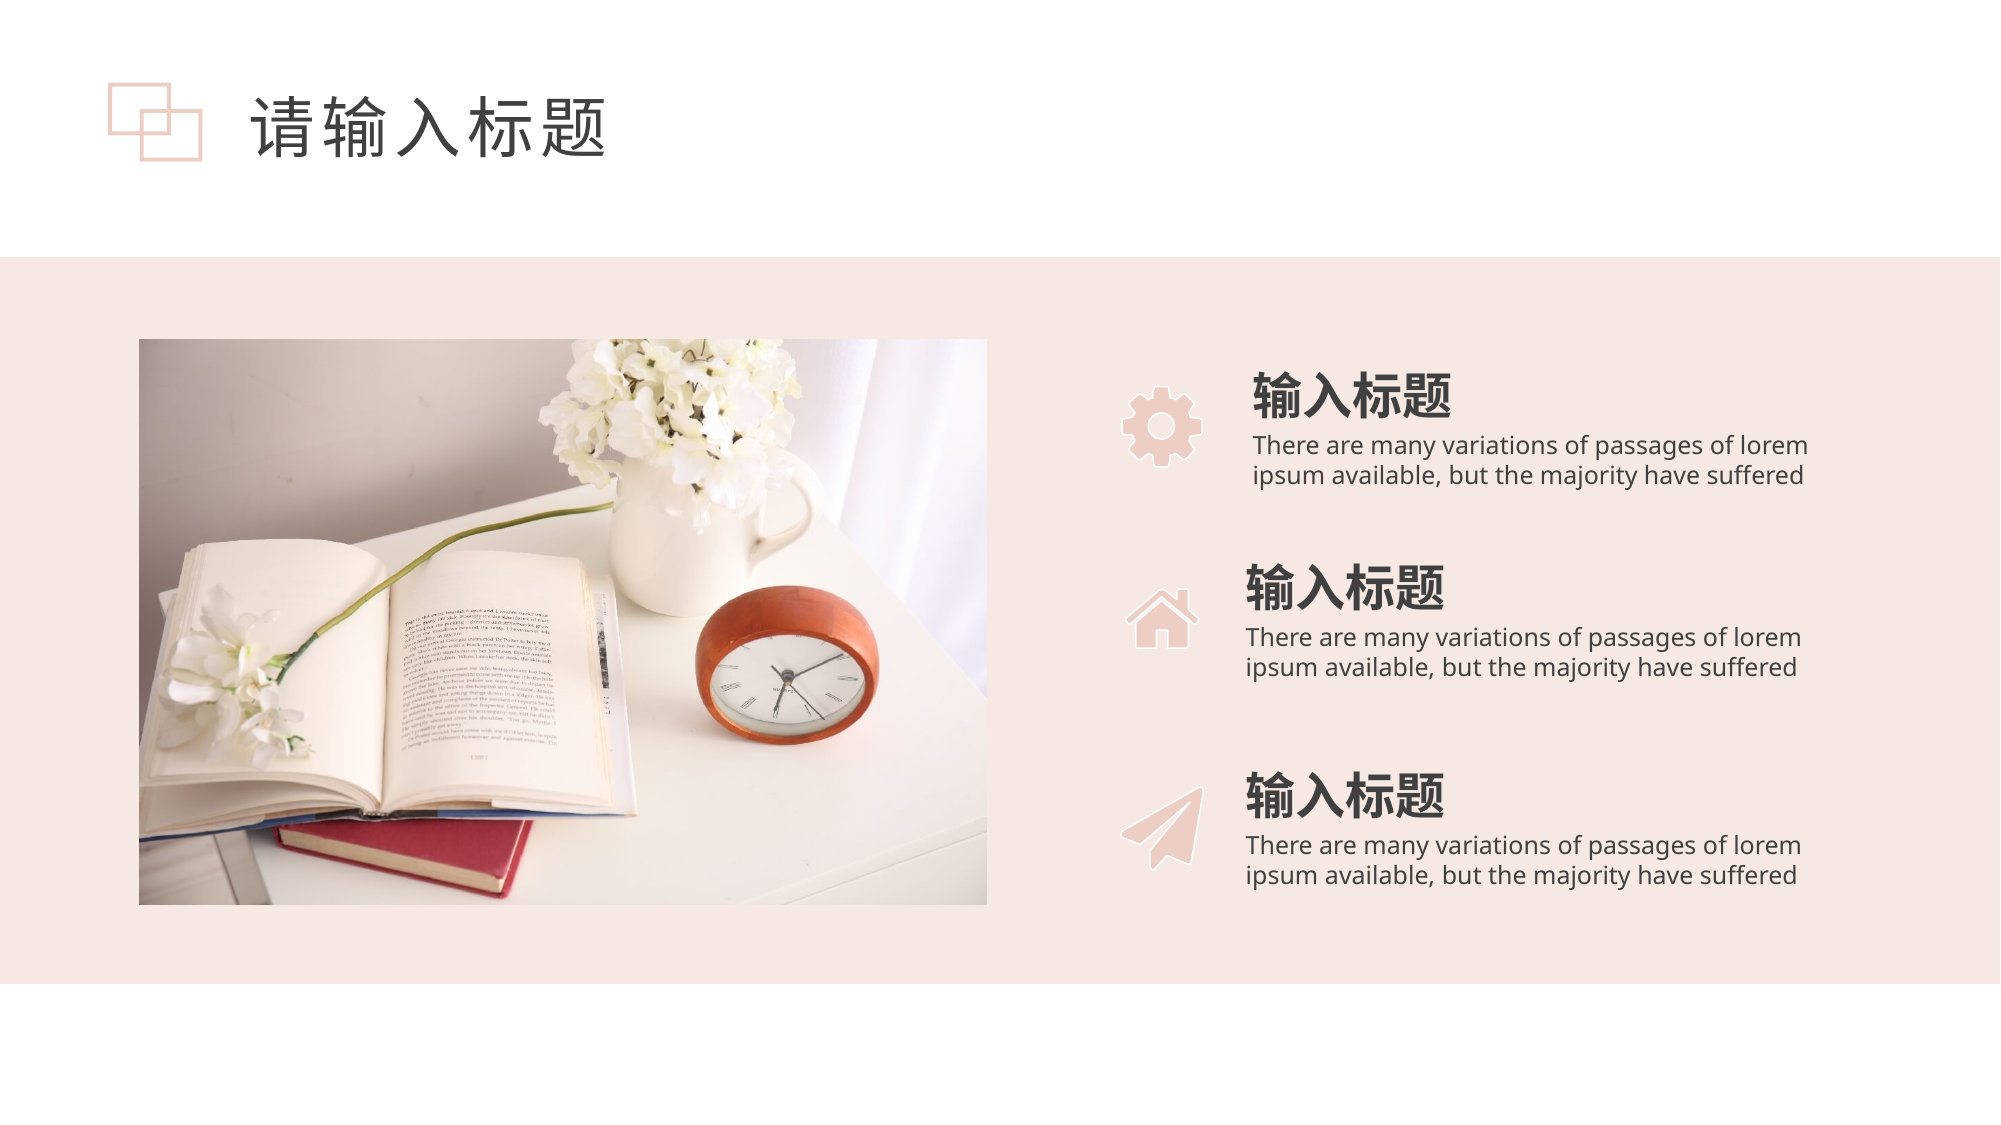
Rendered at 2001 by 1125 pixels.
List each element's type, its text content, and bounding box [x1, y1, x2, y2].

text_box [108, 82, 203, 162]
text_box [0, 257, 2000, 984]
text_box 输入标题 There are many variations of passages of lorem ipsum available, but the majority have suffered [1245, 764, 1818, 890]
text_box 请输入标题 [233, 78, 891, 174]
text_box 输入标题 There are many variations of passages of lorem ipsum available, but the majority have suffered [1245, 556, 1818, 682]
text_box 输入标题 There are many variations of passages of lorem ipsum available, but the majority have suffered [1252, 364, 1825, 490]
picture [139, 339, 987, 905]
